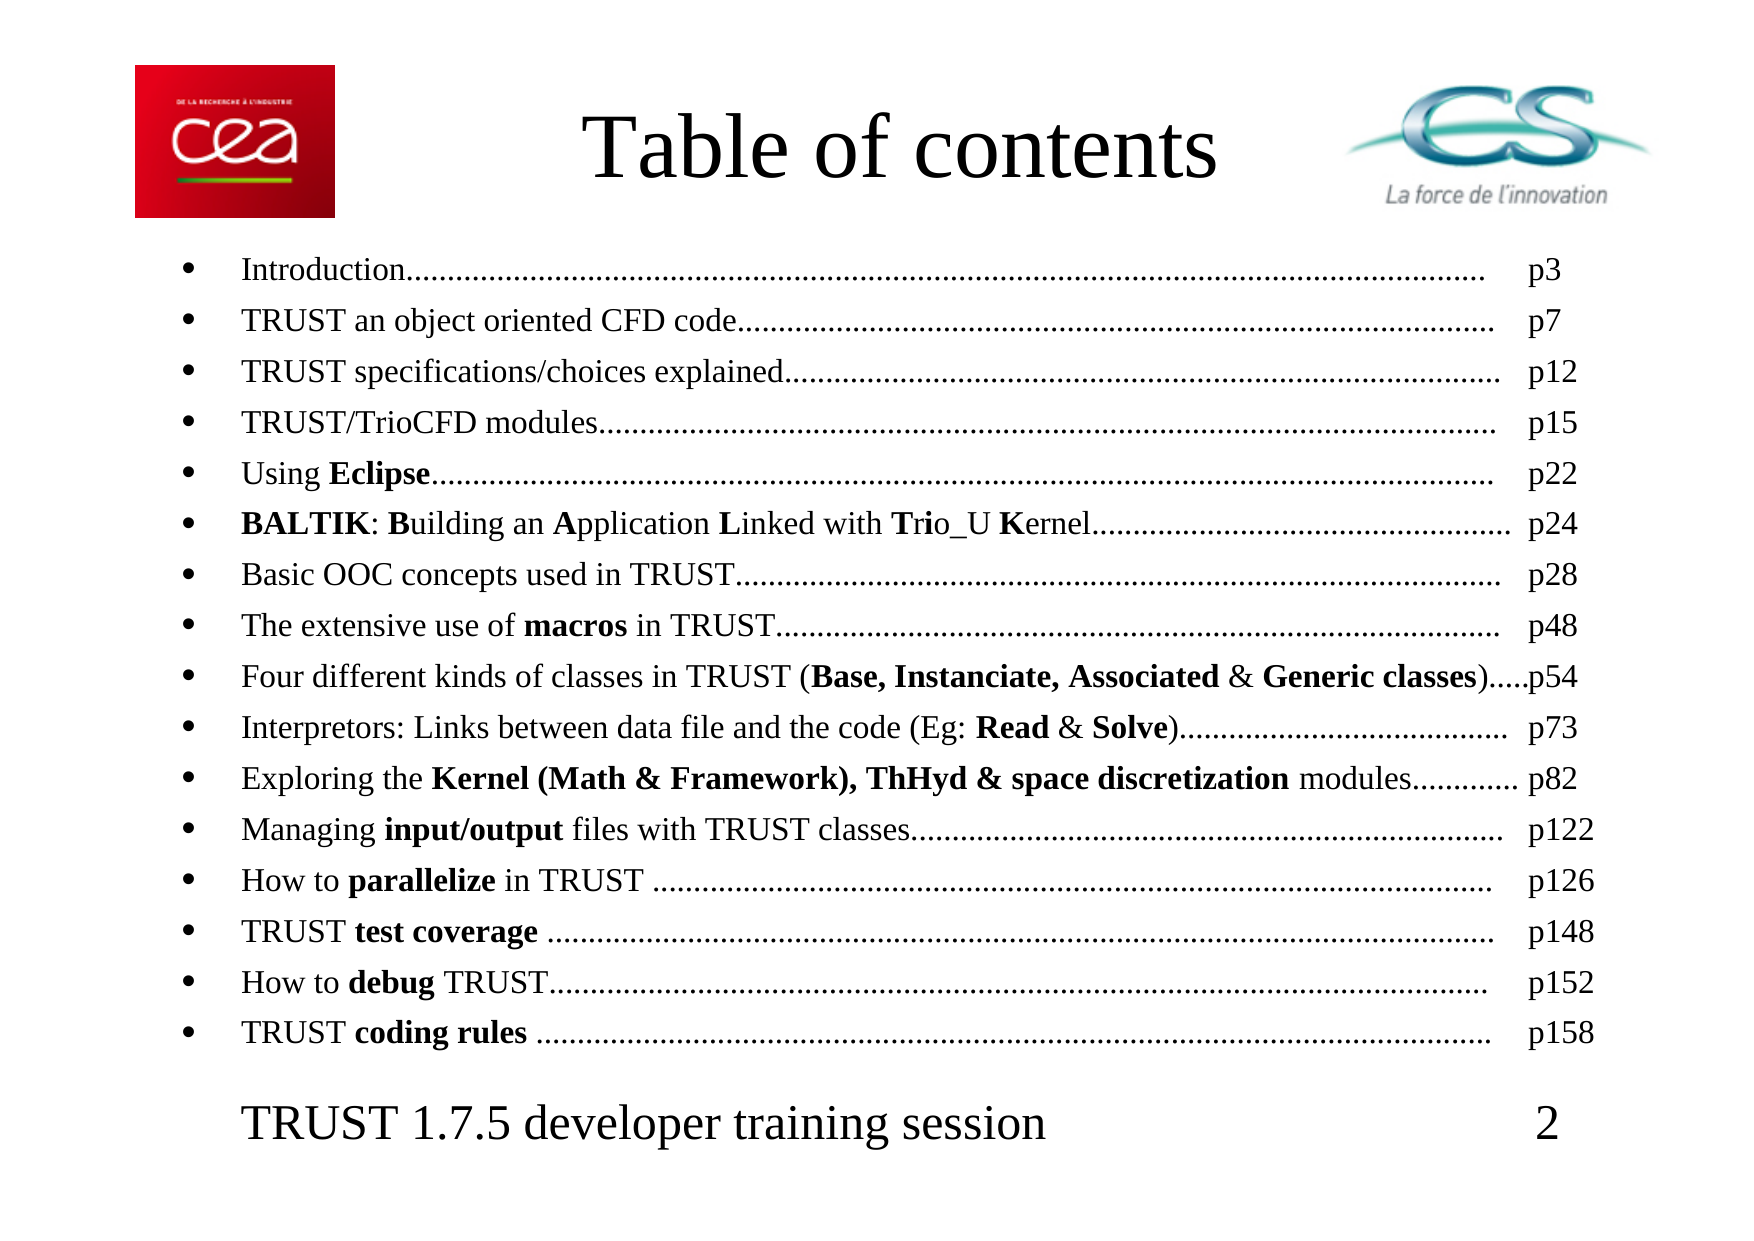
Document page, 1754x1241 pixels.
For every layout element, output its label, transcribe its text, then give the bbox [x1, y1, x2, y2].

list p3 p7 p12 p15 p22 p24 p28 p48 p54 p73 p82 p122 p126 p148 p152 p158 [1453, 244, 1628, 1061]
picture [135, 65, 225, 218]
picture [1577, 73, 1662, 218]
title Table of contents [225, 23, 1577, 244]
list Introduction................................................................................................................................... TRUST an object oriented CFD code............................................................................................ TRUST specifications/choices explained....................................................................................... TRUST/TrioCFD modules............................................................................................................. Using Eclipse................................................................................................................................. BALTIK: Building an Application Linked with Trio_U Kernel................................................... Basic OOC concepts used in TRUST............................................................................................. The extensive use of macros in TRUST........................................................................................ Four different kinds of classes in TRUST (Base, Instanciate, Associated & Generic classes)..... Interpretors: Links between data file and the code (Eg: Read & Solve)........................................ Exploring the Kernel (Math & Framework), ThHyd & space discretization modules............. Managing input/output files with TRUST classes........................................................................ How to parallelize in TRUST ...................................................................................................... TRUST test coverage ................................................................................................................... How to debug TRUST.................................................................................................................. TRUST coding rules .................................................................................................................... [166, 244, 1453, 1061]
